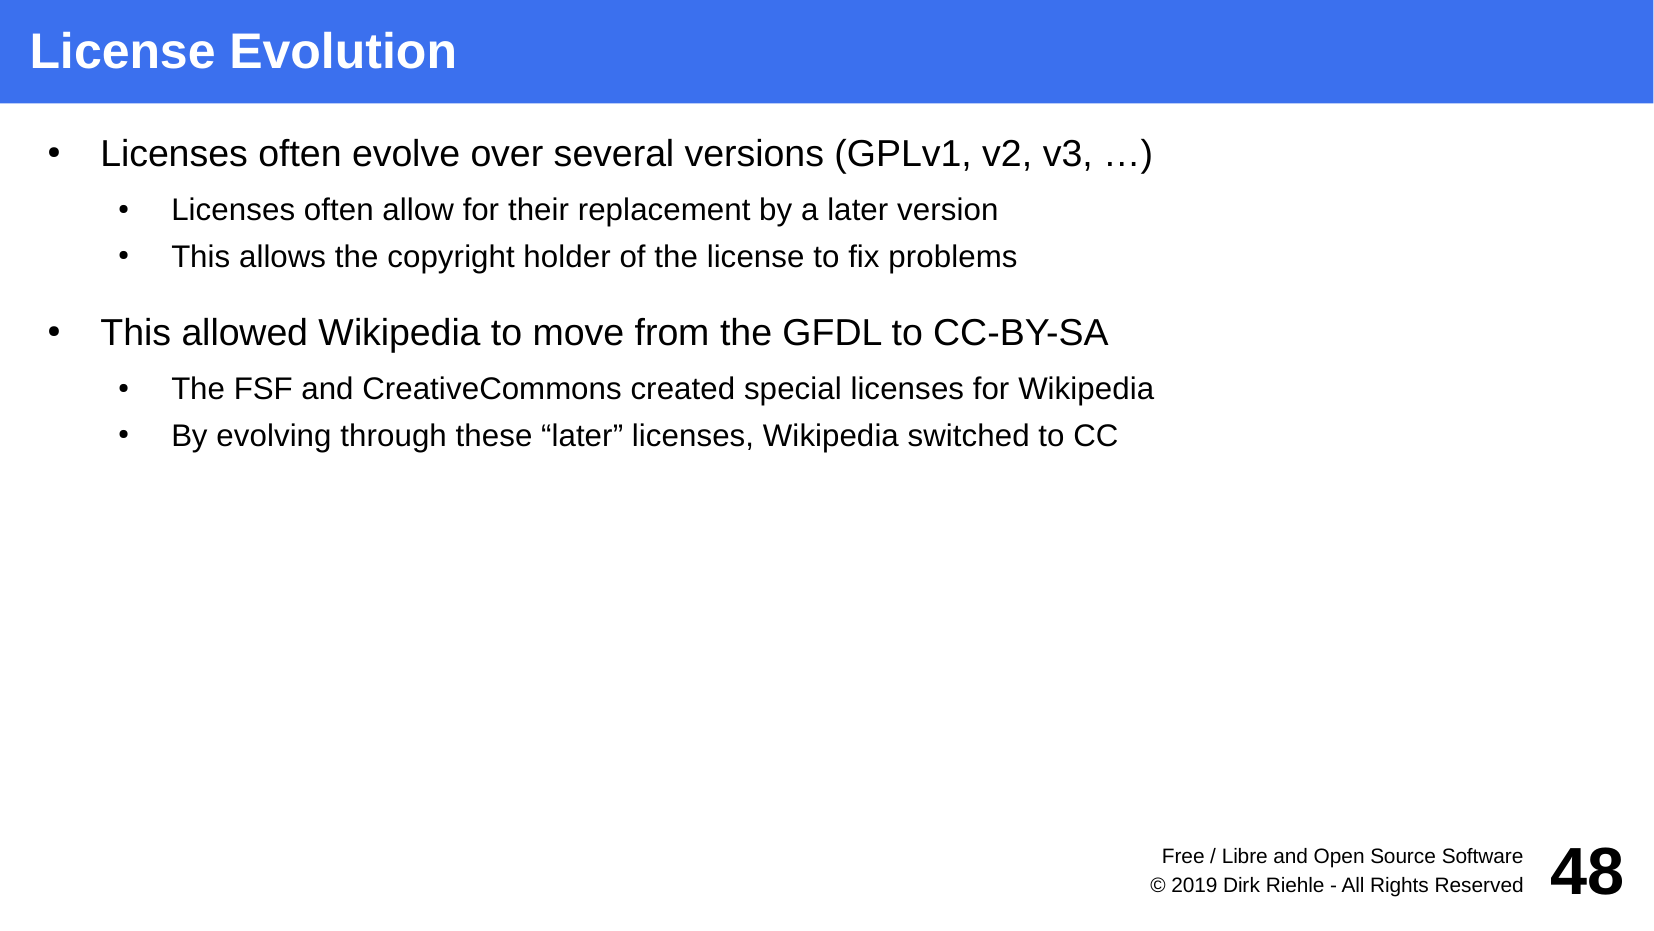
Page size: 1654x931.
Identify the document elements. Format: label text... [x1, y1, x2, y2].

list Licenses often evolve over several versions (GPLv1, v2, v3, …) Licenses often allow for their replacement by a later version This allows the copyright holder of the license to fix problems This allowed Wikipedia to move from the GFDL to CC-BY-SA The FSF and CreativeCommons created special licenses for Wikipedia By evolving through these “later” licenses, Wikipedia switched to CC [29, 132, 1625, 813]
title License Evolution [0, 0, 1654, 104]
